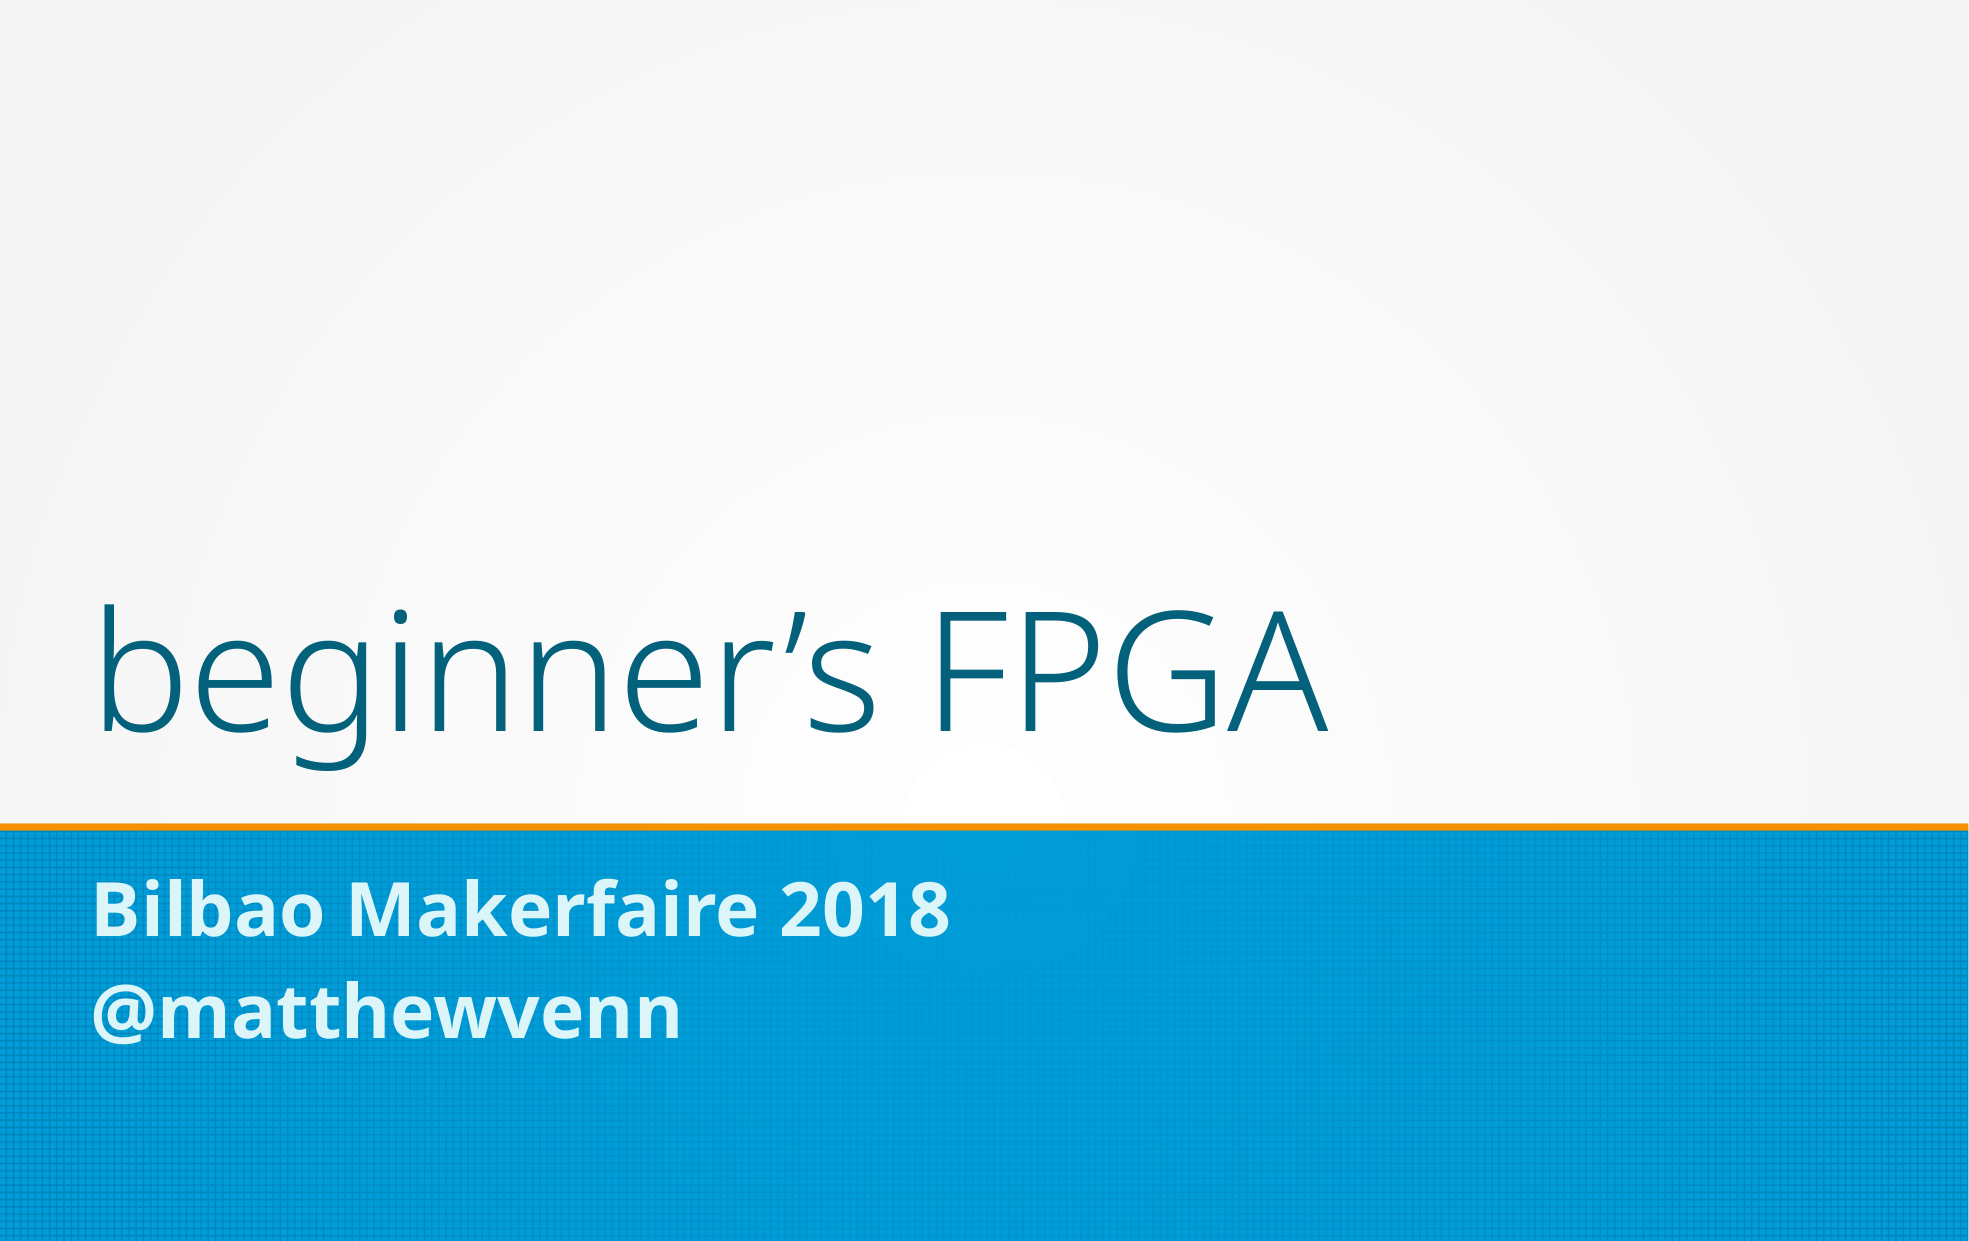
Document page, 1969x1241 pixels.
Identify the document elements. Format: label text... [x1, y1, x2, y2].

subtitle Bilbao Makerfaire 2018 @matthewvenn [90, 855, 1861, 1111]
title beginner’s FPGA [90, 49, 1862, 781]
picture [0, 0, 1969, 830]
